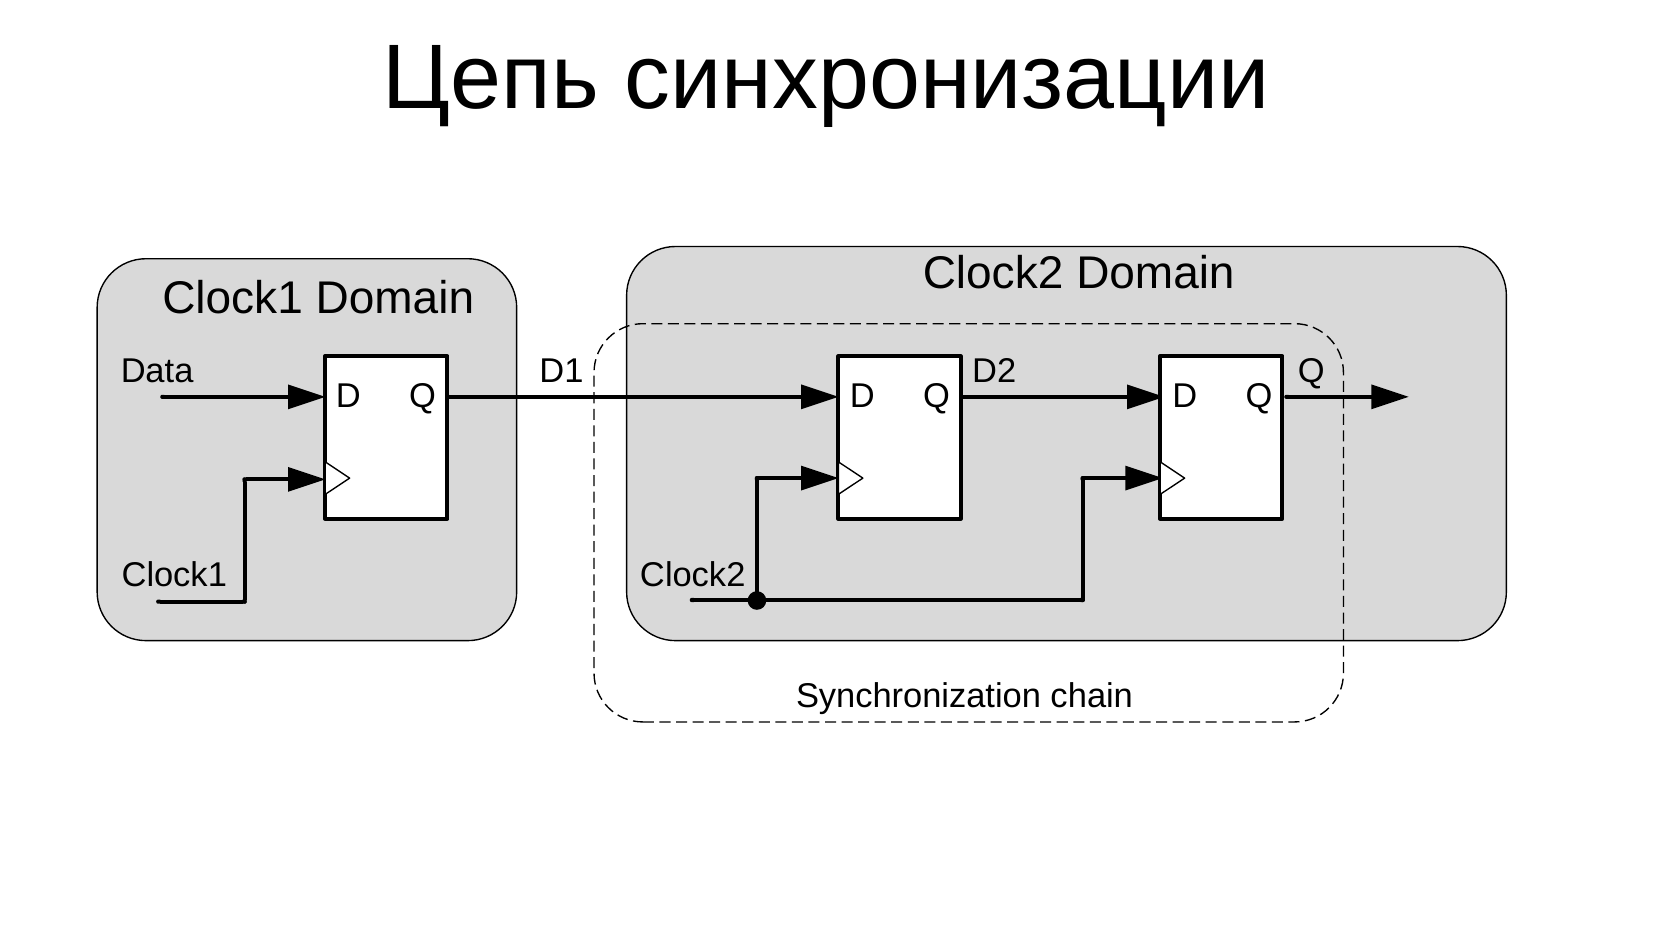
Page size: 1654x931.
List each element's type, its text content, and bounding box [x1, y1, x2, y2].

title Цепь синхронизации [82, 19, 1571, 136]
picture [90, 234, 1514, 730]
